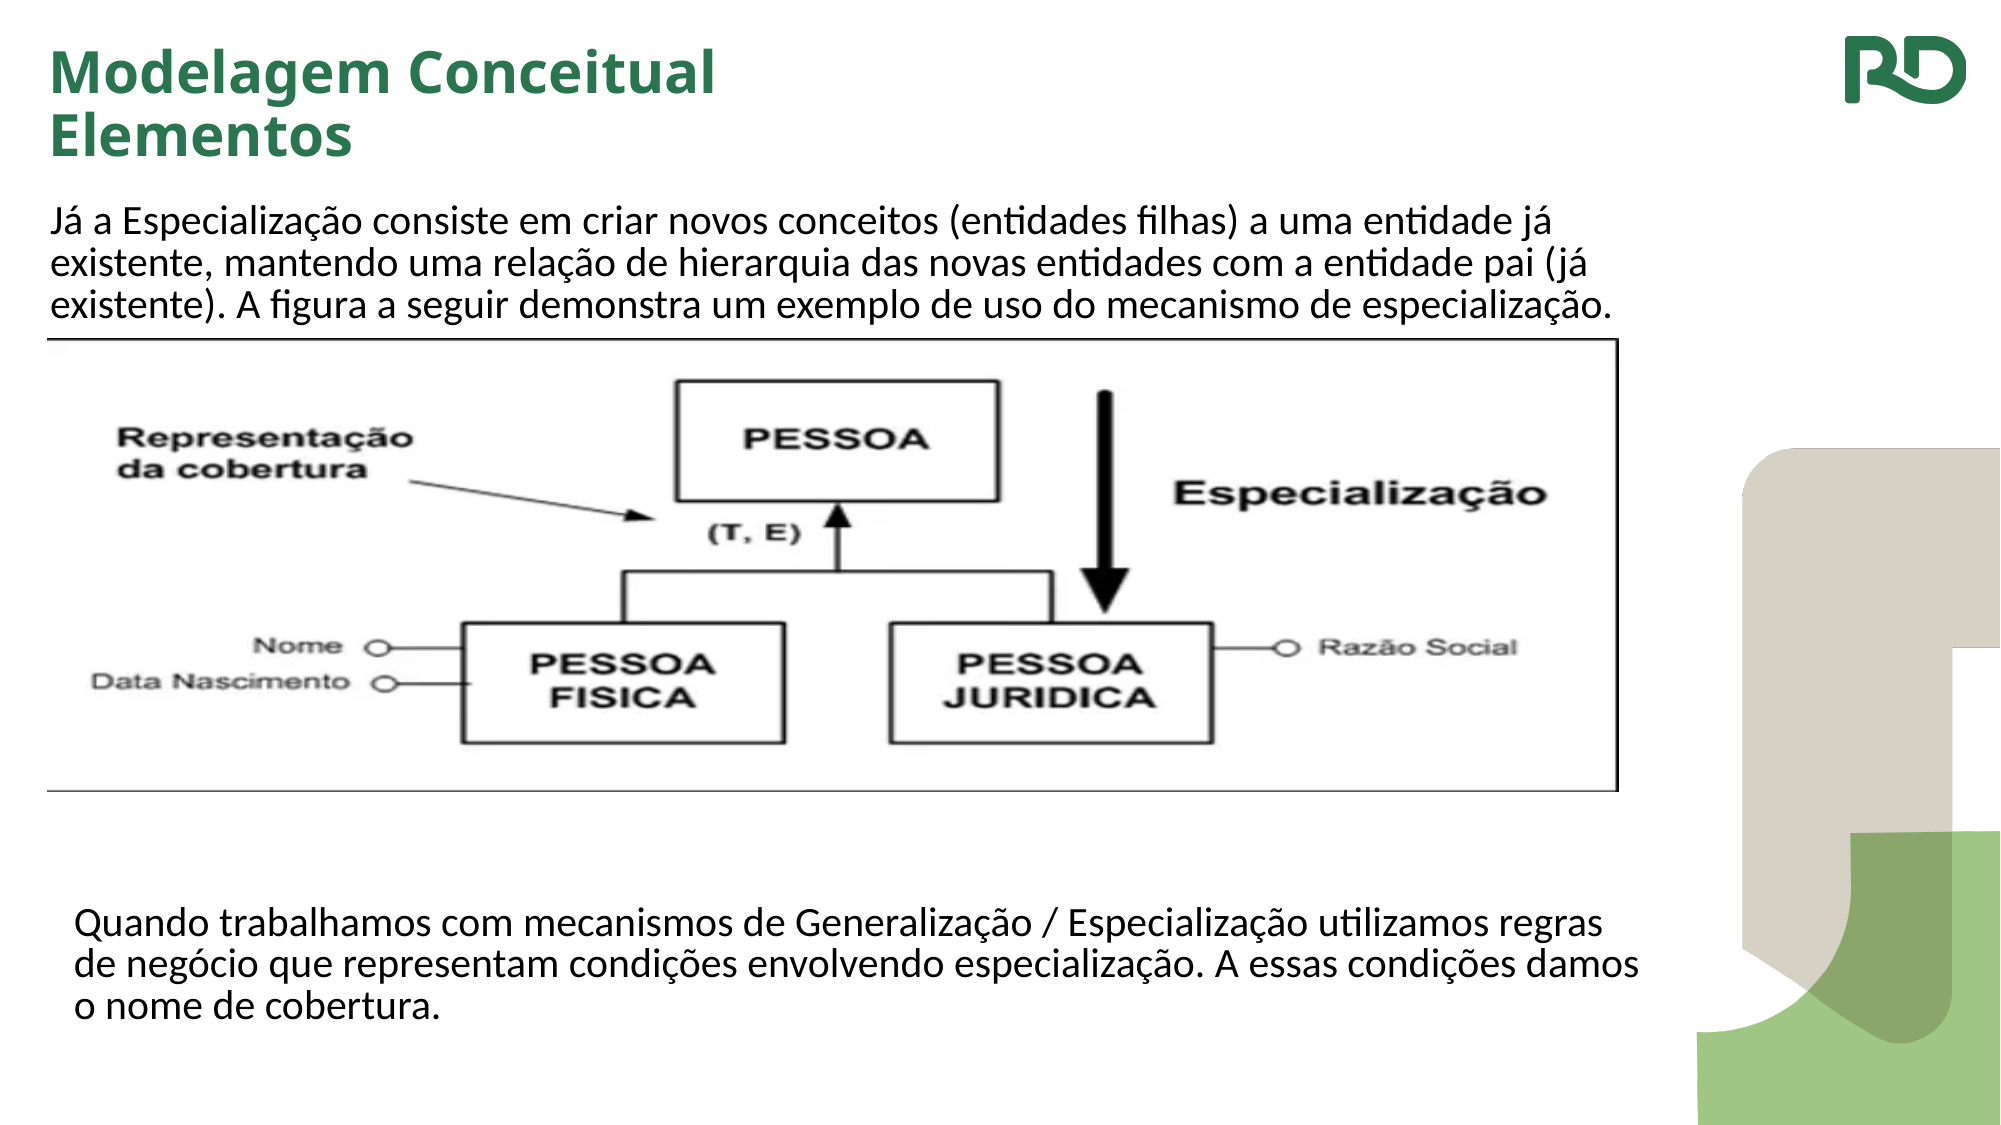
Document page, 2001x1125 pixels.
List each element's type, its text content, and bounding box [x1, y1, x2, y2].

text_box Quando trabalhamos com mecanismos de Generalização / Especialização utilizamos regras de negócio que representam condições envolvendo especialização. A essas condições damos o nome de cobertura. [59, 897, 1666, 1038]
text_box Já a Especialização consiste em criar novos conceitos (entidades filhas) a uma entidade já existente, mantendo uma relação de hierarquia das novas entidades com a entidade pai (já existente). A figura a seguir demonstra um exemplo de uso do mecanismo de especialização. [35, 196, 1654, 343]
picture [47, 338, 1619, 792]
picture [1683, 416, 2000, 1125]
text_box Modelagem Conceitual Elementos [33, 35, 1477, 180]
